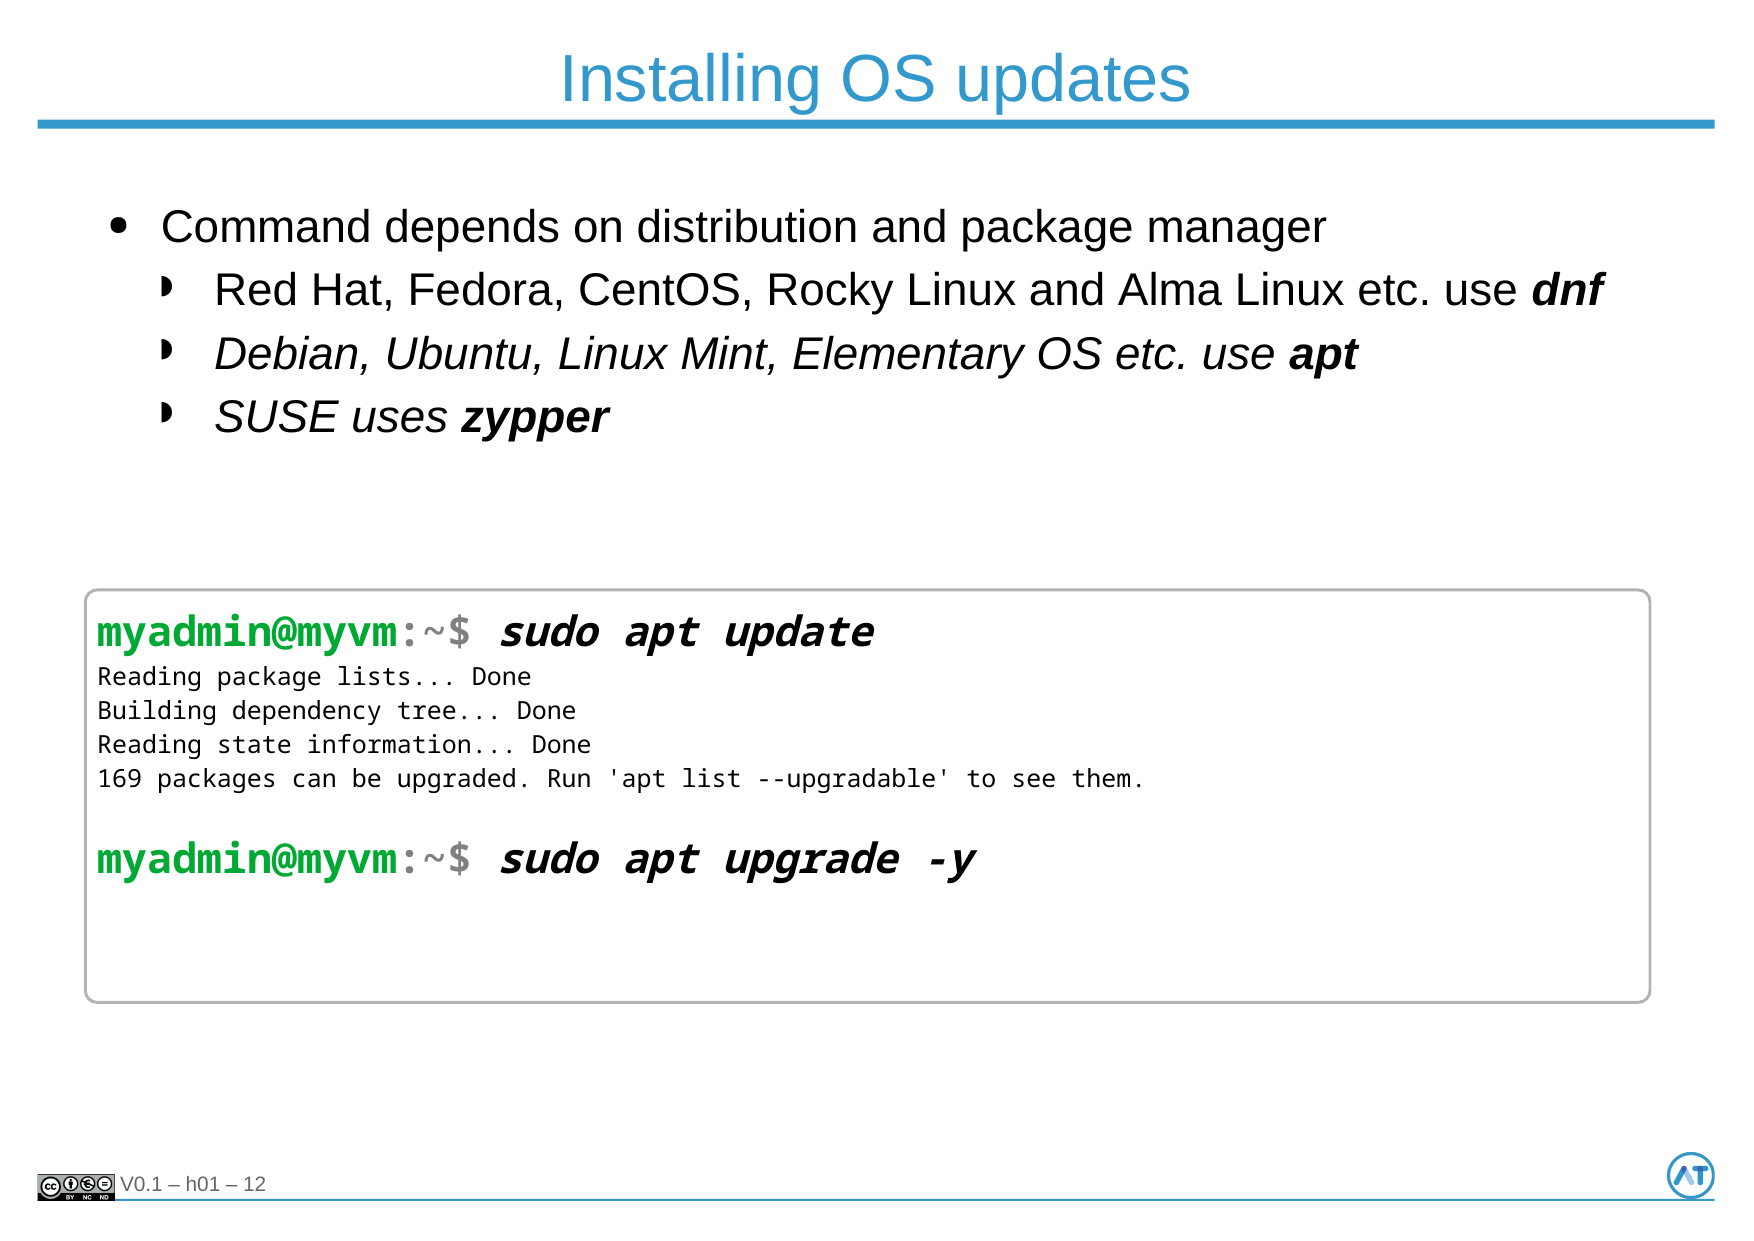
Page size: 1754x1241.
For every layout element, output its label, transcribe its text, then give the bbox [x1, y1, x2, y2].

title Installing OS updates [37, 37, 1715, 120]
picture [37, 1174, 115, 1201]
text_box myadmin@myvm:~$ sudo apt update Reading package lists... Done Building dependency tree... Done Reading state information... Done 169 packages can be upgraded. Run 'apt list --upgradable' to see them. myadmin@myvm:~$ sudo apt upgrade -y [85, 589, 1651, 1003]
picture [1667, 1152, 1715, 1199]
text_box Command depends on distribution and package manager Red Hat, Fedora, CentOS, Rocky Linux and Alma Linux etc. use dnf Debian, Ubuntu, Linux Mint, Elementary OS etc. use apt SUSE uses zypper [90, 201, 1613, 451]
